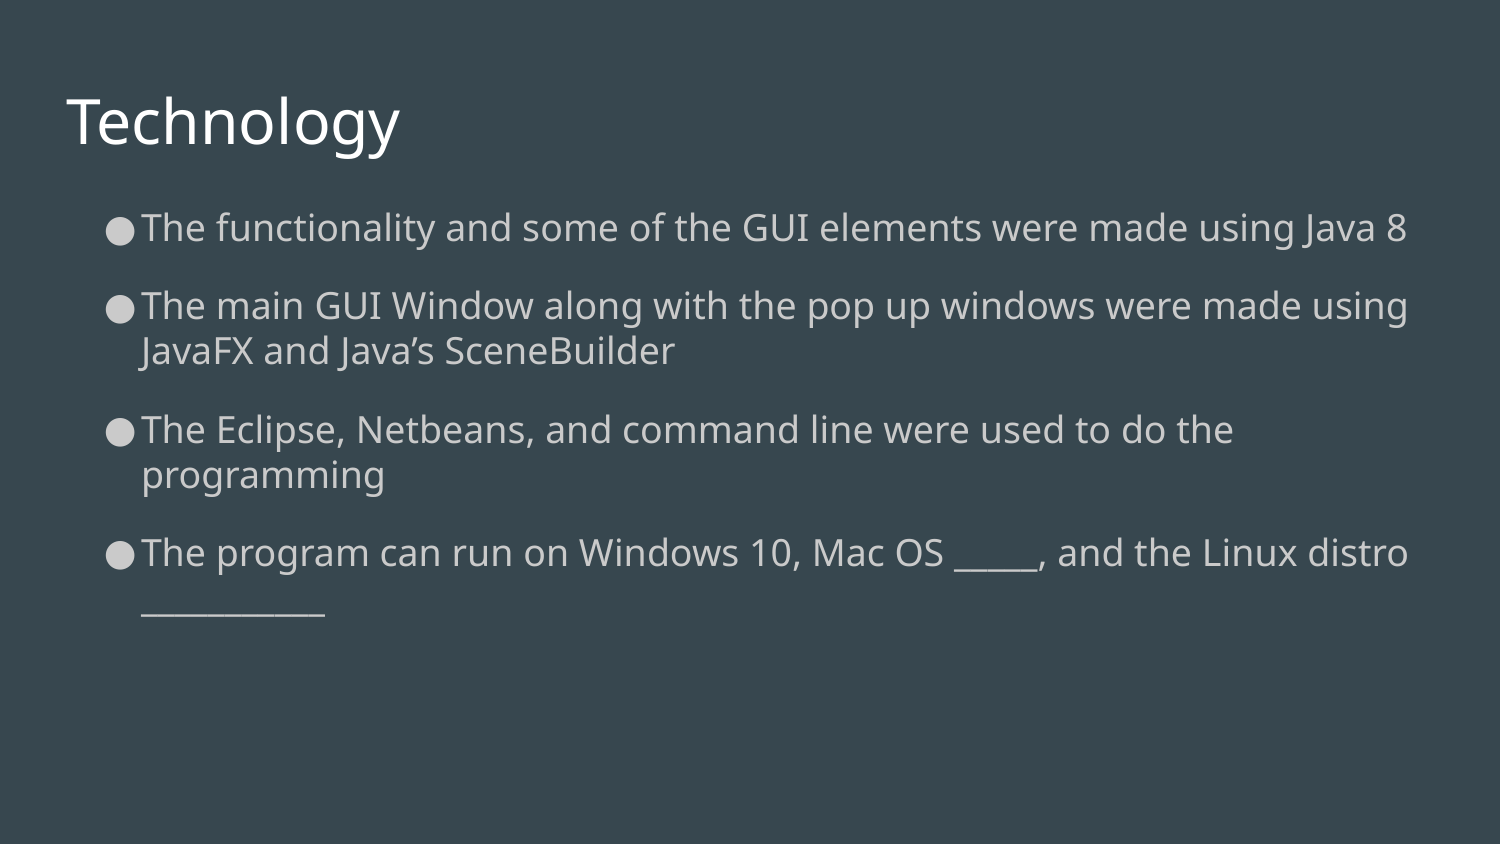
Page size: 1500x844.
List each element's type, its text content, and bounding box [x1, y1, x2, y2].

title Technology [51, 72, 1449, 167]
list The functionality and some of the GUI elements were made using Java 8 The main GUI Window along with the pop up windows were made using JavaFX and Java’s SceneBuilder The Eclipse, Netbeans, and command line were used to do the programming The program can run on Windows 10, Mac OS _____, and the Linux distro ___________ [51, 189, 1449, 750]
